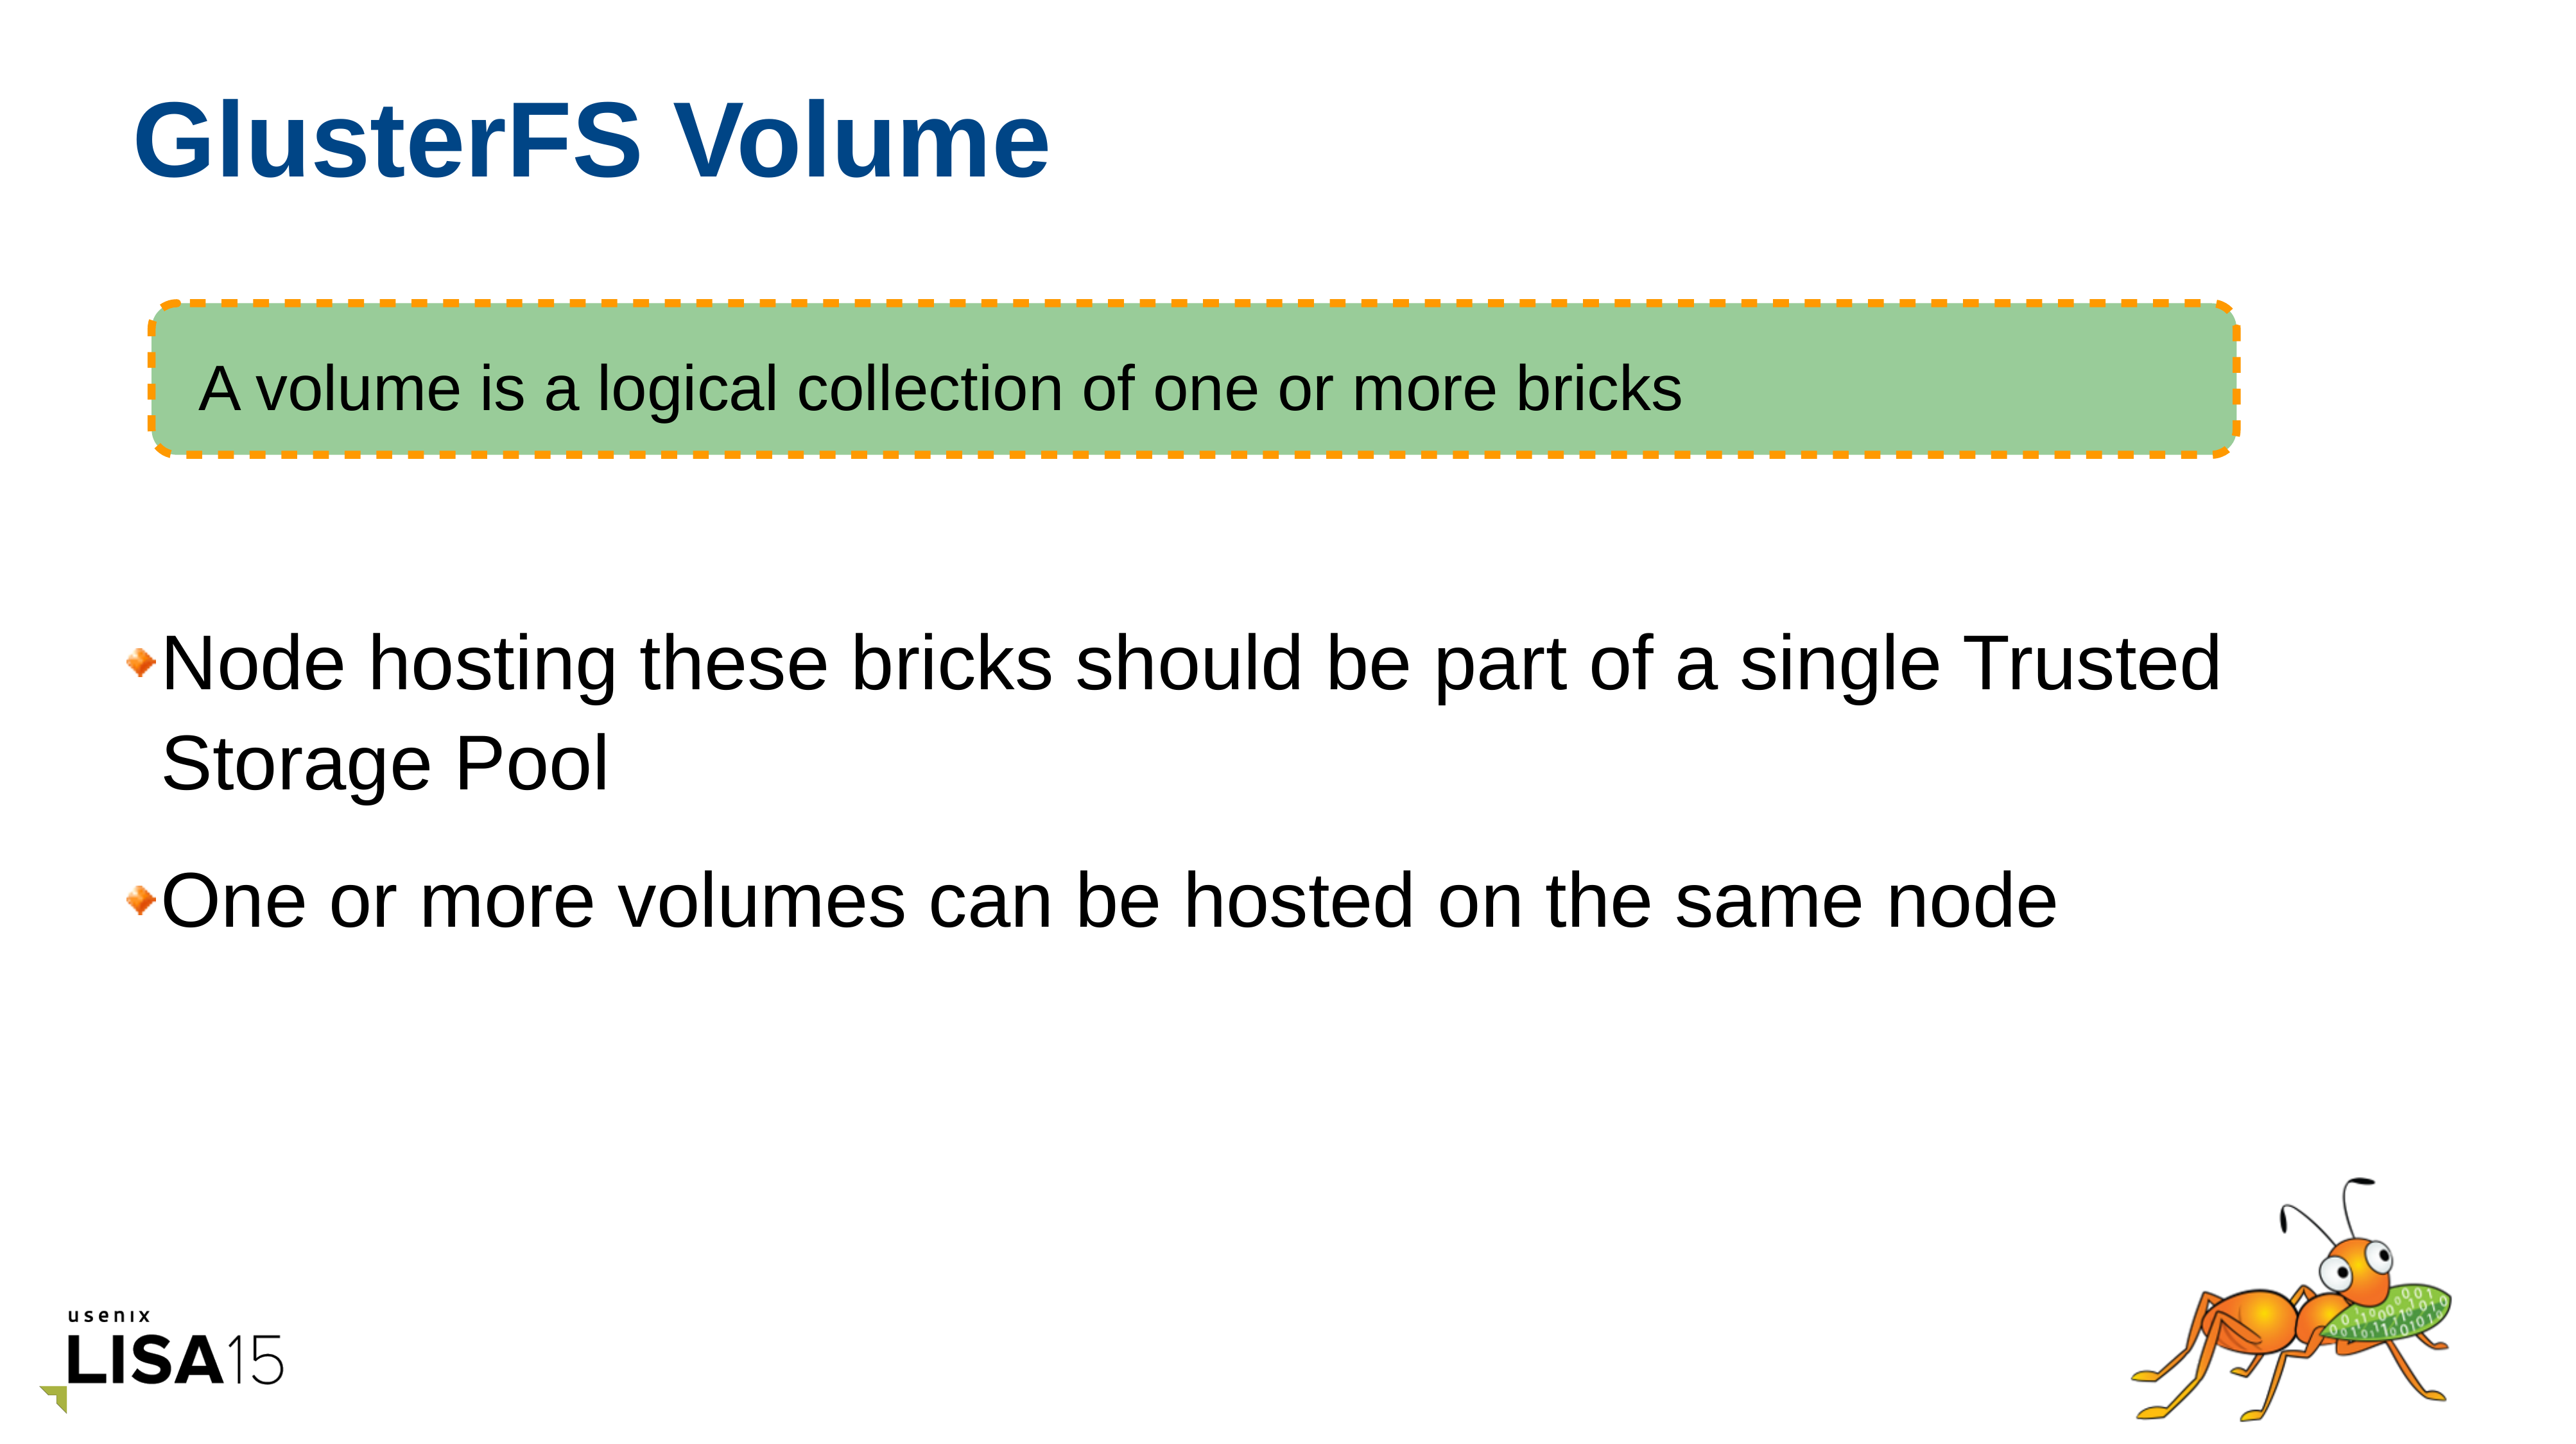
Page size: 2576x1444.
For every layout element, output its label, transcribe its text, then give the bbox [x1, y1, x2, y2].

text_box [151, 303, 2237, 455]
title GlusterFS Volume [132, 19, 2446, 261]
picture [19, 1289, 299, 1427]
list Node hosting these bricks should be part of a single Trusted Storage Pool One or more volumes can be hosted on the same node [116, 606, 2427, 1271]
text_box A volume is a logical collection of one or more bricks [198, 341, 1965, 424]
picture [2127, 1175, 2456, 1425]
